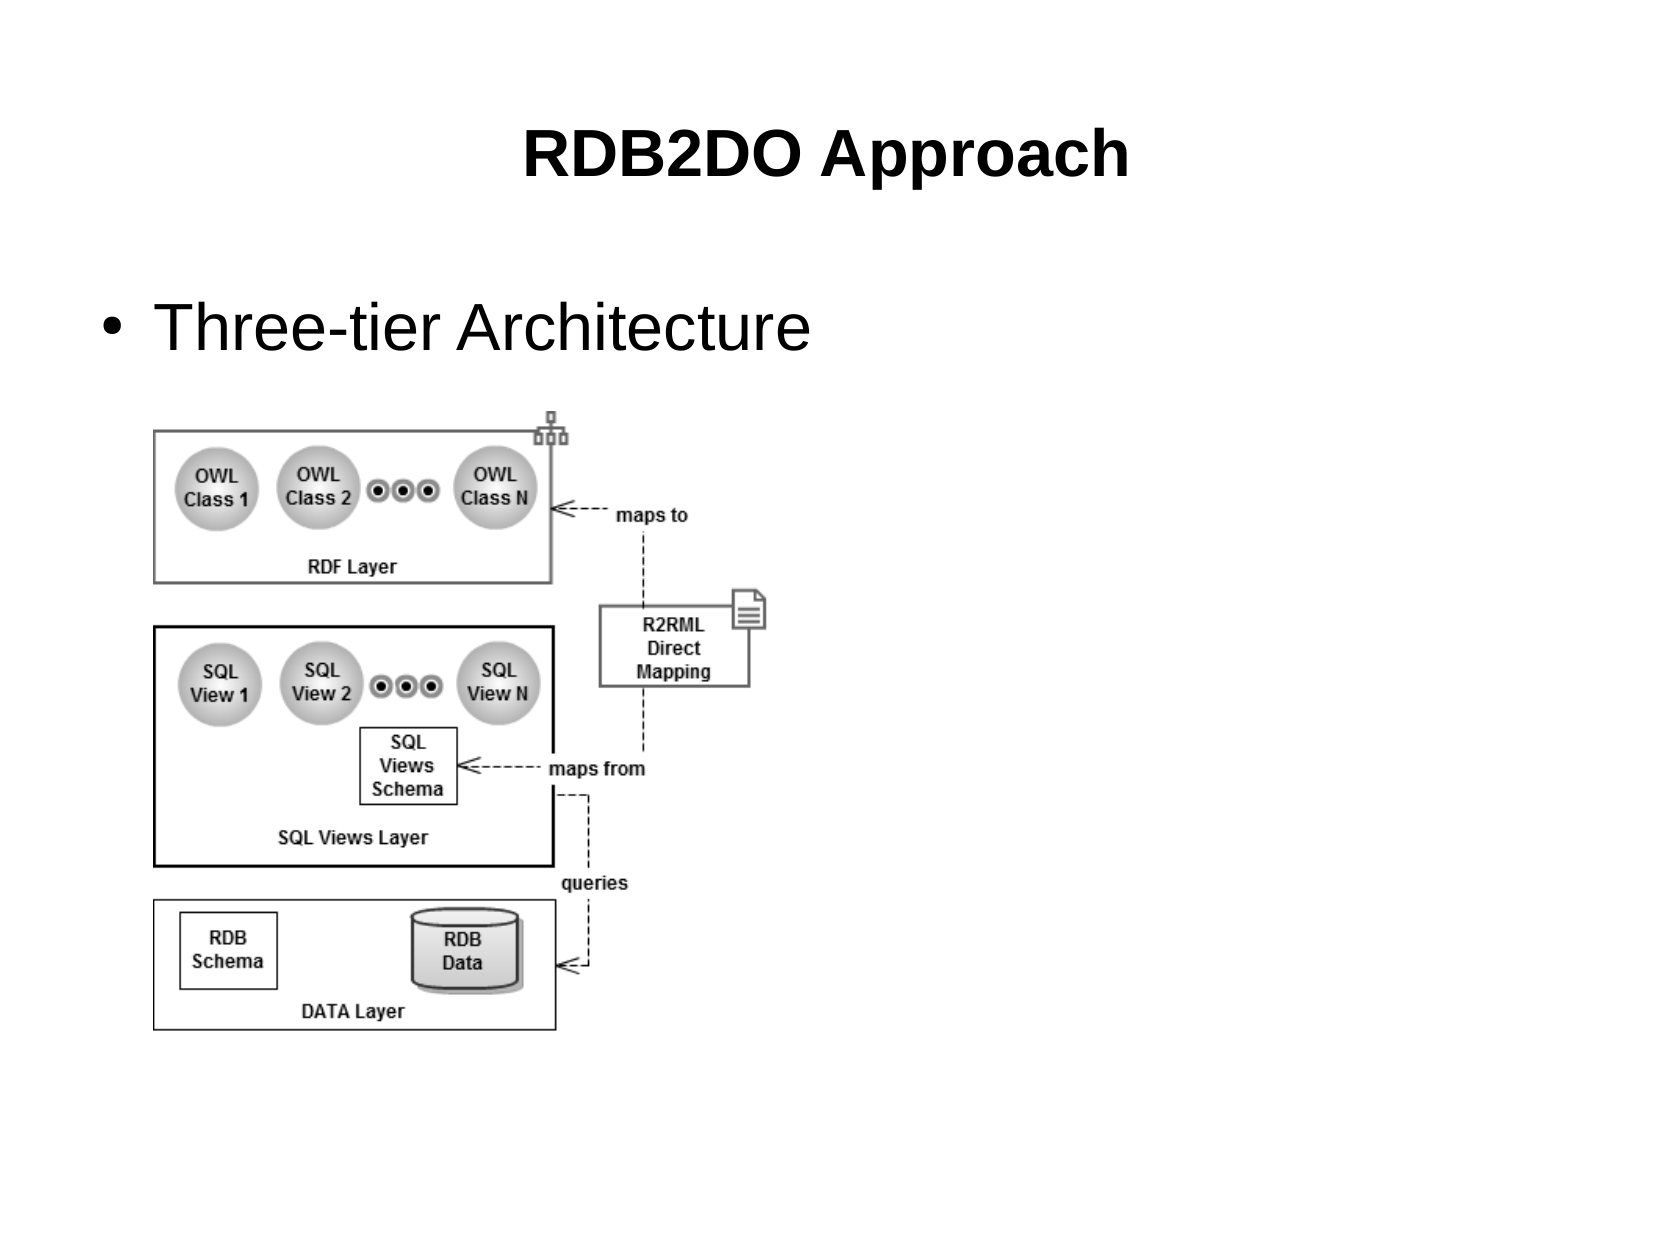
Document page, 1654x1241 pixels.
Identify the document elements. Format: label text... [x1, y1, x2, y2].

picture [153, 411, 768, 1034]
list Three-tier Architecture [82, 290, 1571, 1094]
title RDB2DO Approach [82, 56, 1571, 250]
